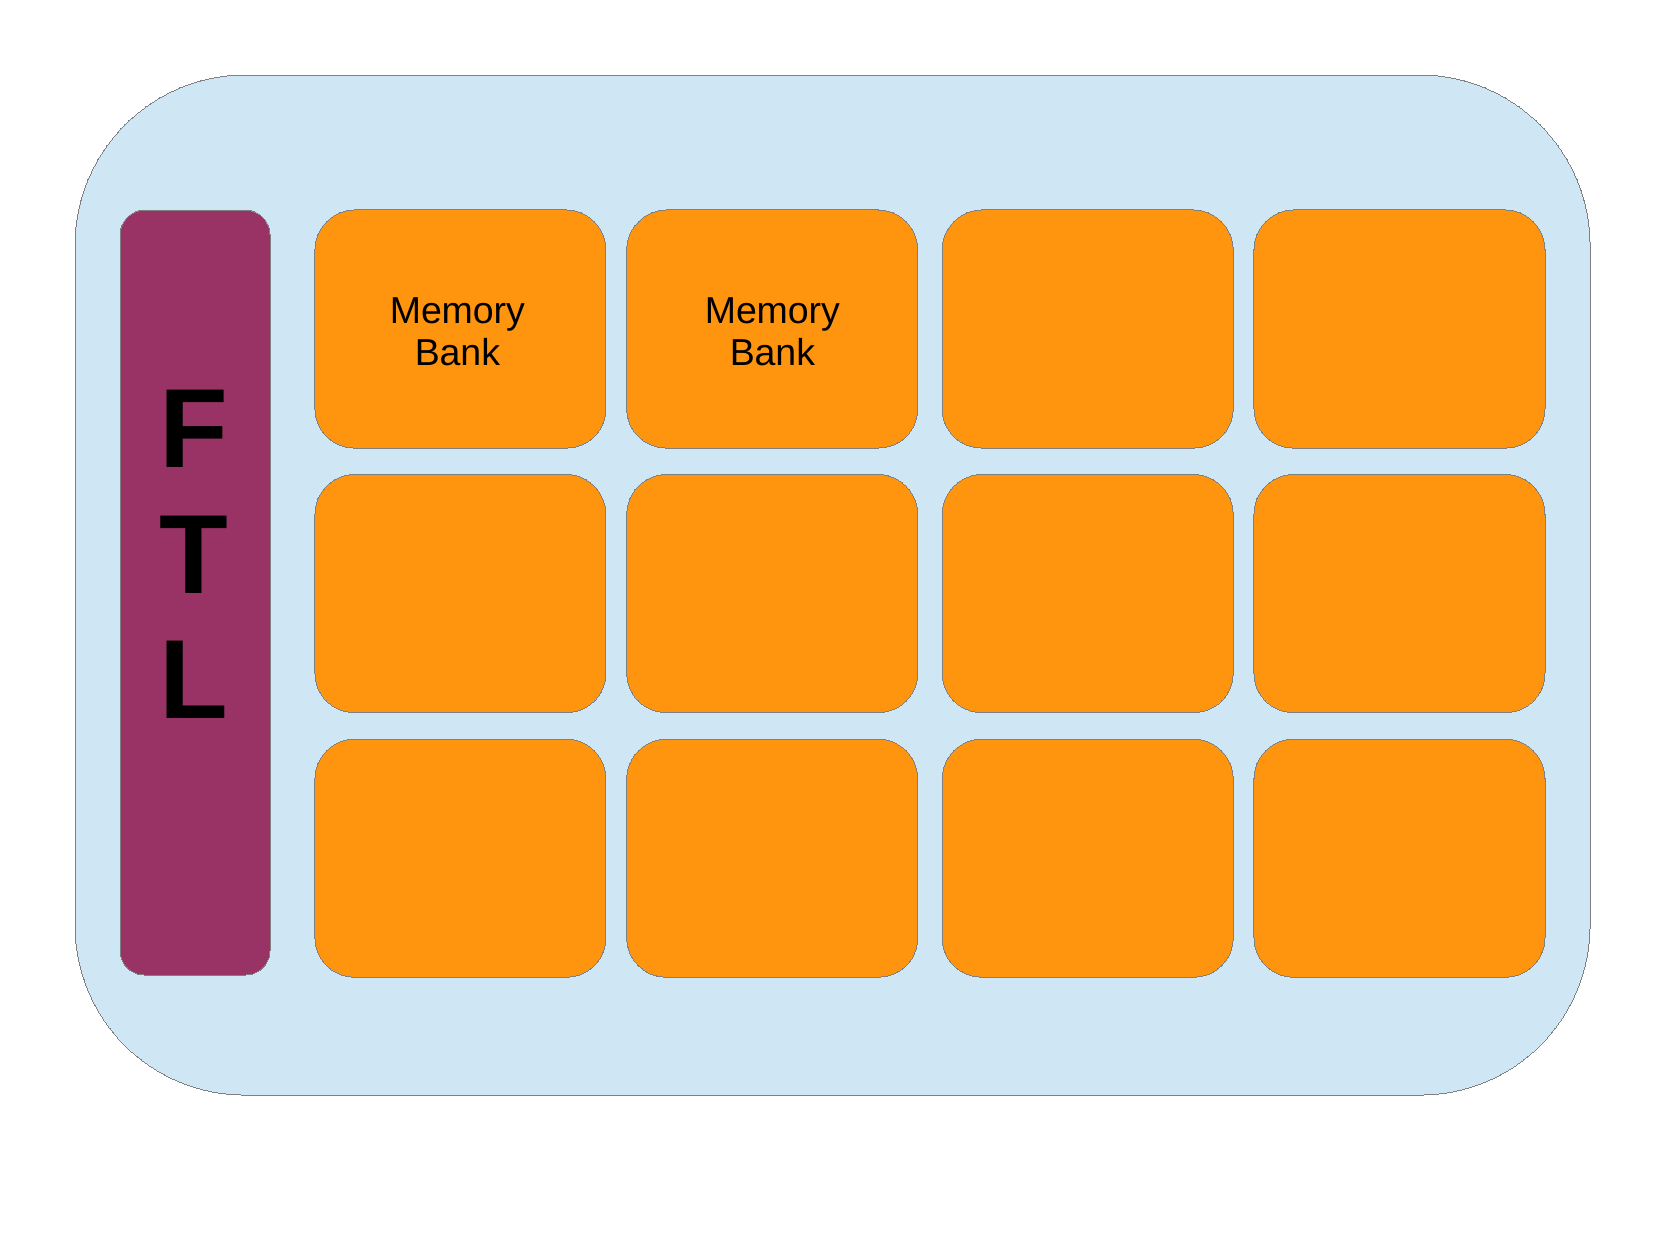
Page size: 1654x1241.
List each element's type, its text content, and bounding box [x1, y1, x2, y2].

text_box [75, 75, 1591, 1096]
text_box Memory Bank [375, 281, 541, 391]
text_box F T L [144, 358, 243, 809]
text_box Memory Bank [690, 281, 856, 391]
